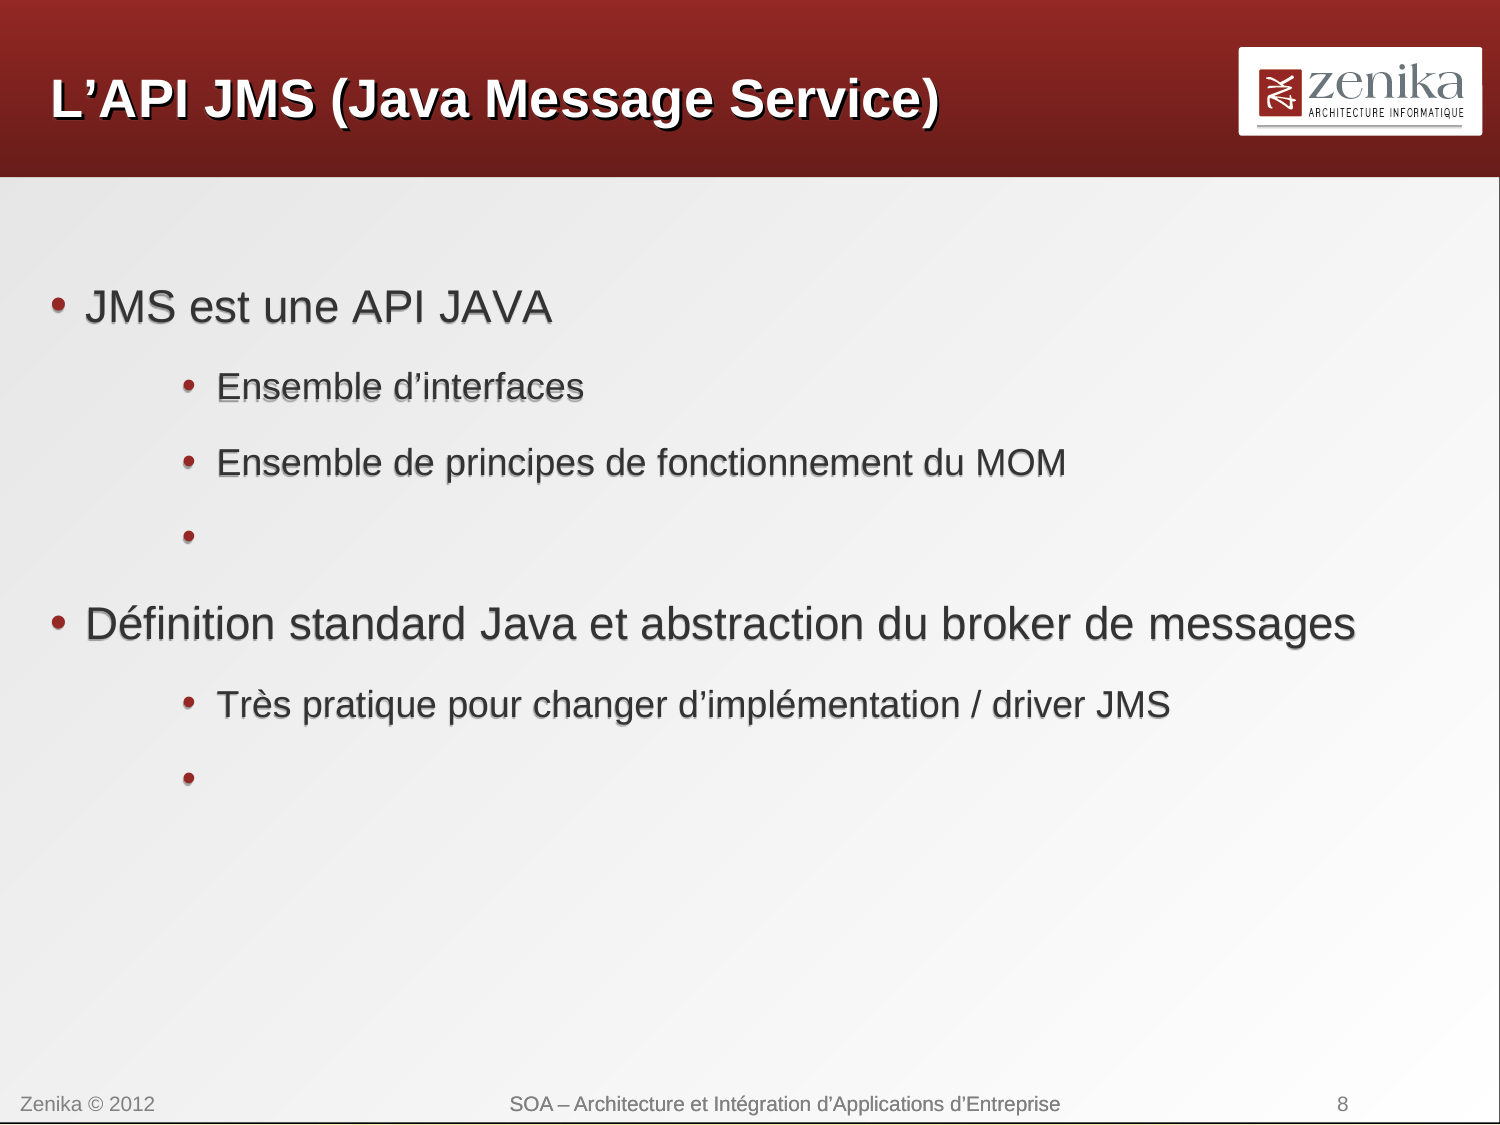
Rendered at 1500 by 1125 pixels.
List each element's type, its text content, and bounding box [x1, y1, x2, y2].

list JMS est une API JAVA Ensemble d’interfaces Ensemble de principes de fonctionnement du MOM Définition standard Java et abstraction du broker de messages Très pratique pour changer d’implémentation / driver JMS [50, 249, 1435, 1079]
title L’API JMS (Java Message Service) [50, 15, 1206, 180]
text_box SOA – Architecture et Intégration d’Applications d’Entreprise [443, 1084, 1128, 1106]
